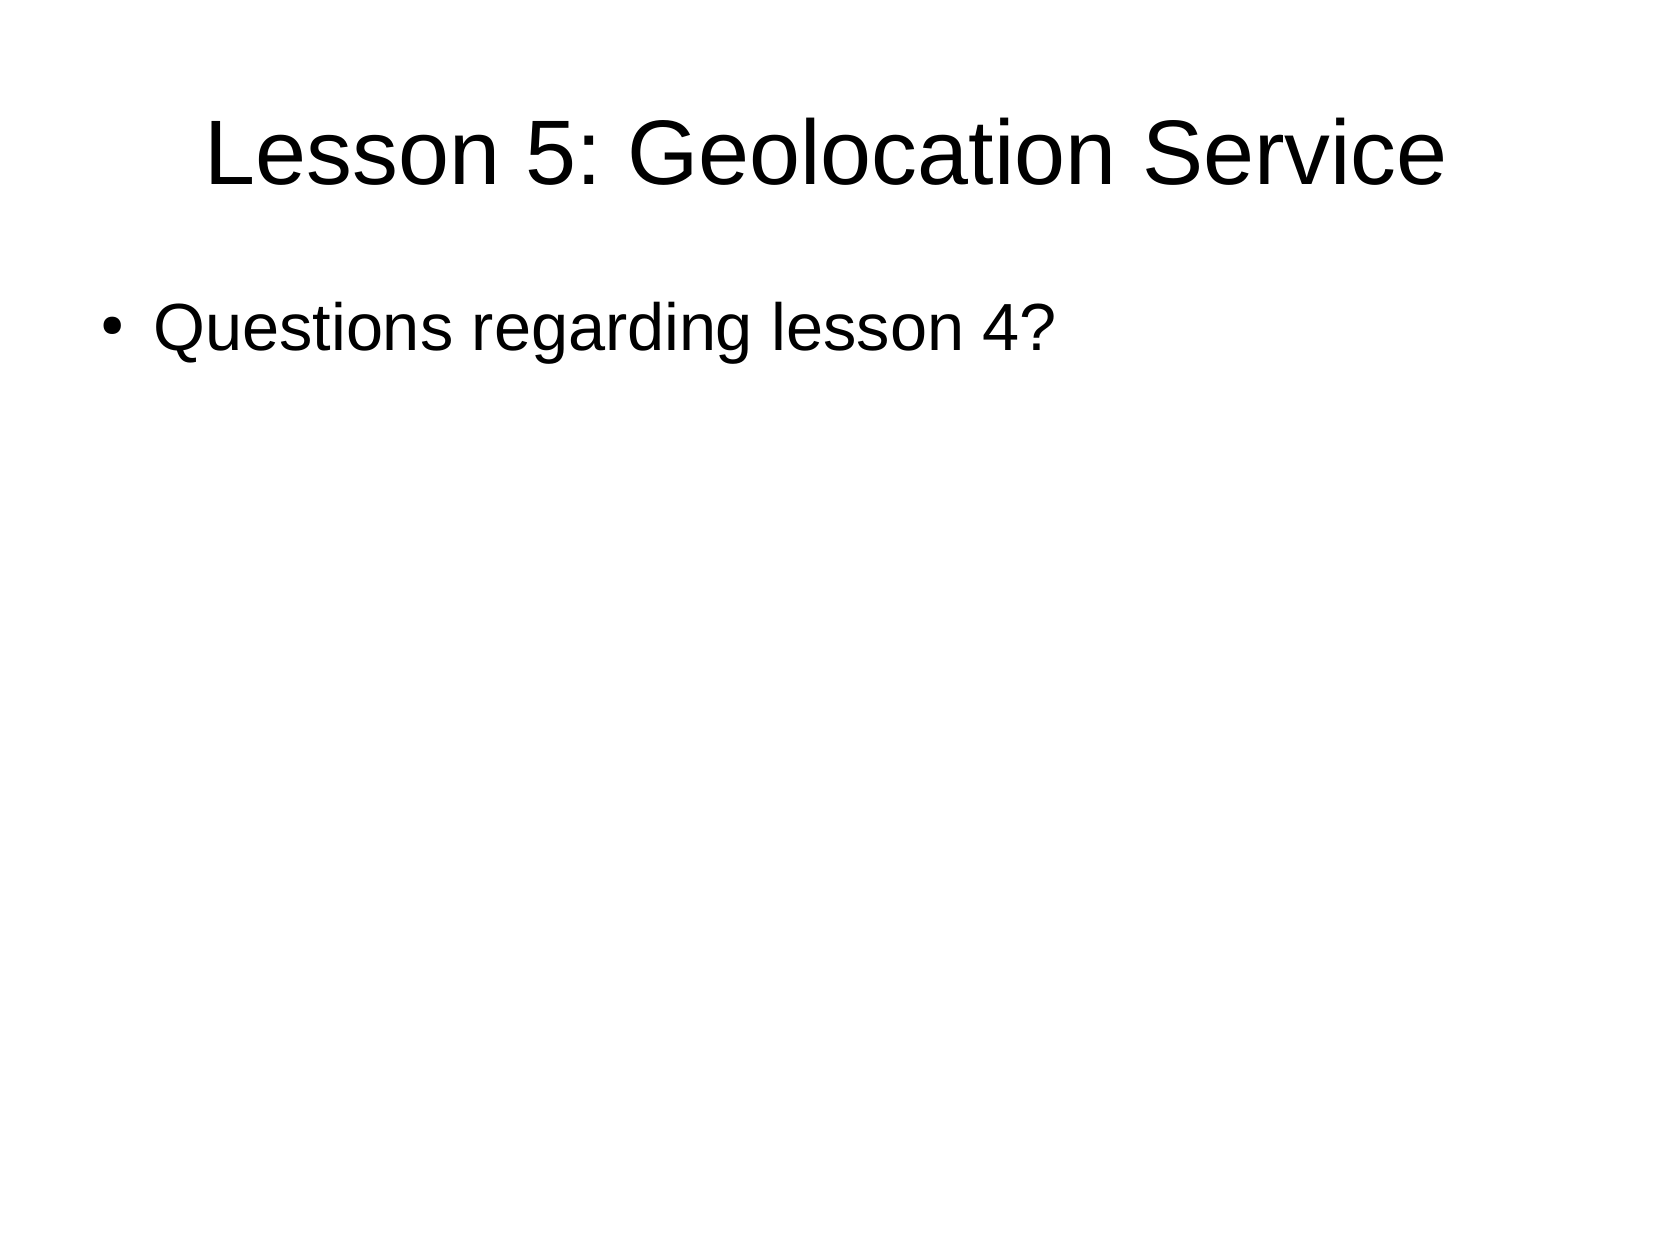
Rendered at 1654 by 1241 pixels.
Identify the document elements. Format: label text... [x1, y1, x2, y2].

list Questions regarding lesson 4? [82, 290, 1571, 1010]
title Lesson 5: Geolocation Service [82, 49, 1571, 257]
